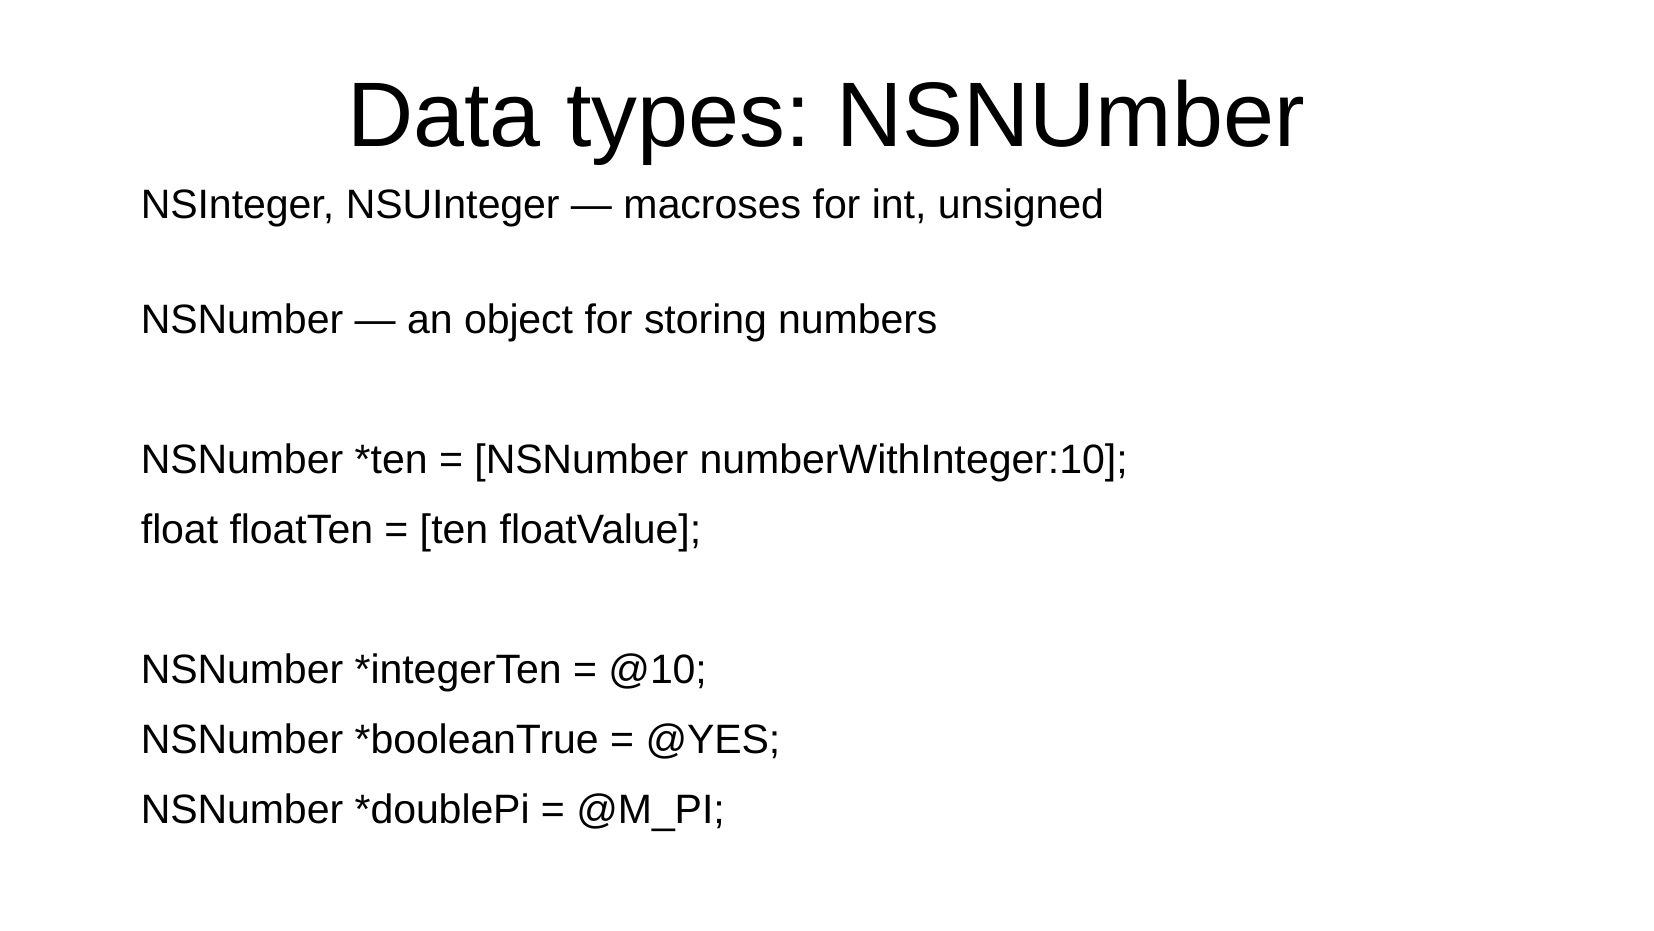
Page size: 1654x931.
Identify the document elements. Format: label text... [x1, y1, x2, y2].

title Data types: NSNUmber [82, 37, 1571, 181]
list NSInteger, NSUInteger — macroses for int, unsigned NSNumber — an object for storing numbers NSNumber *ten = [NSNumber numberWithInteger:10]; float floatTen = [ten floatValue]; NSNumber *integerTen = @10; NSNumber *booleanTrue = @YES; NSNumber *doublePi = @M_PI; [82, 181, 1571, 839]
